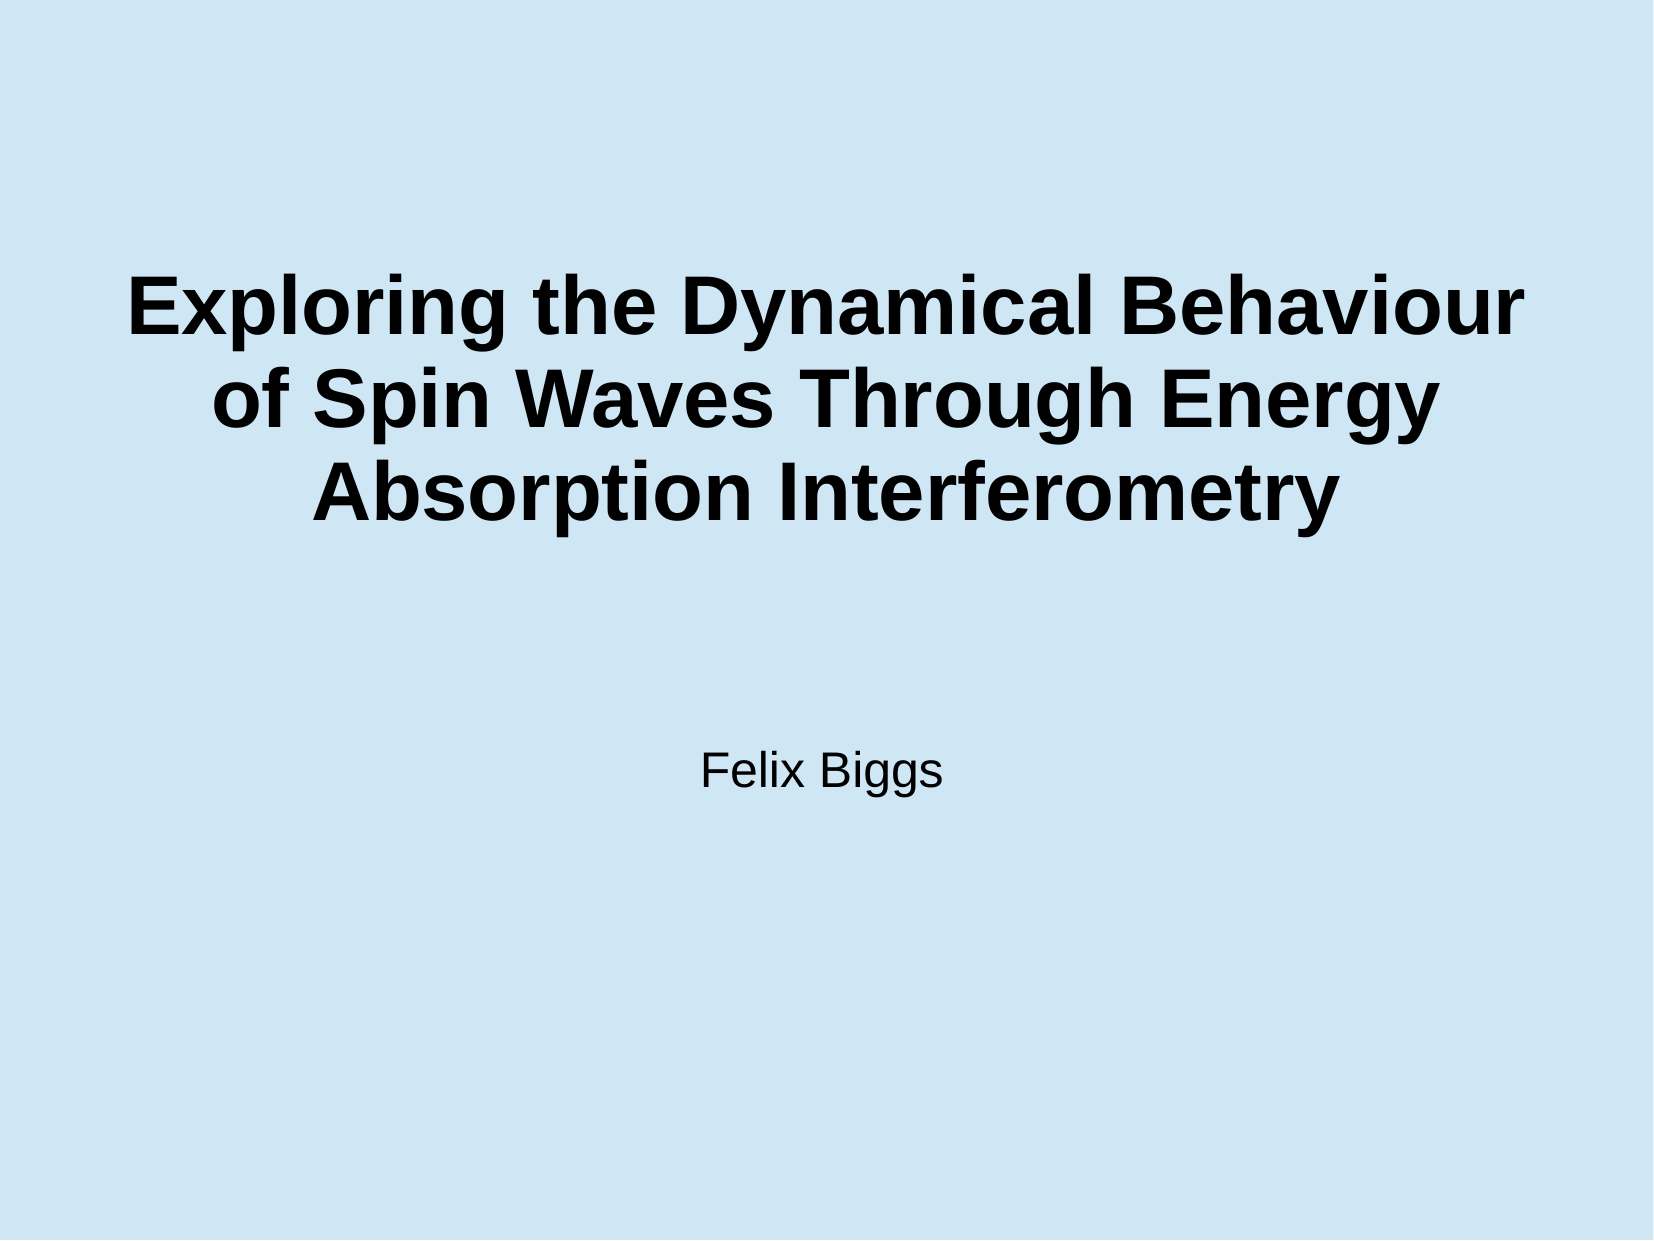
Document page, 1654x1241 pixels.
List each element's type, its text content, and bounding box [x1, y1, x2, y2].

title Exploring the Dynamical Behaviour of Spin Waves Through Energy Absorption Interferometry [82, 165, 1571, 633]
text_box Felix Biggs [685, 734, 1371, 886]
